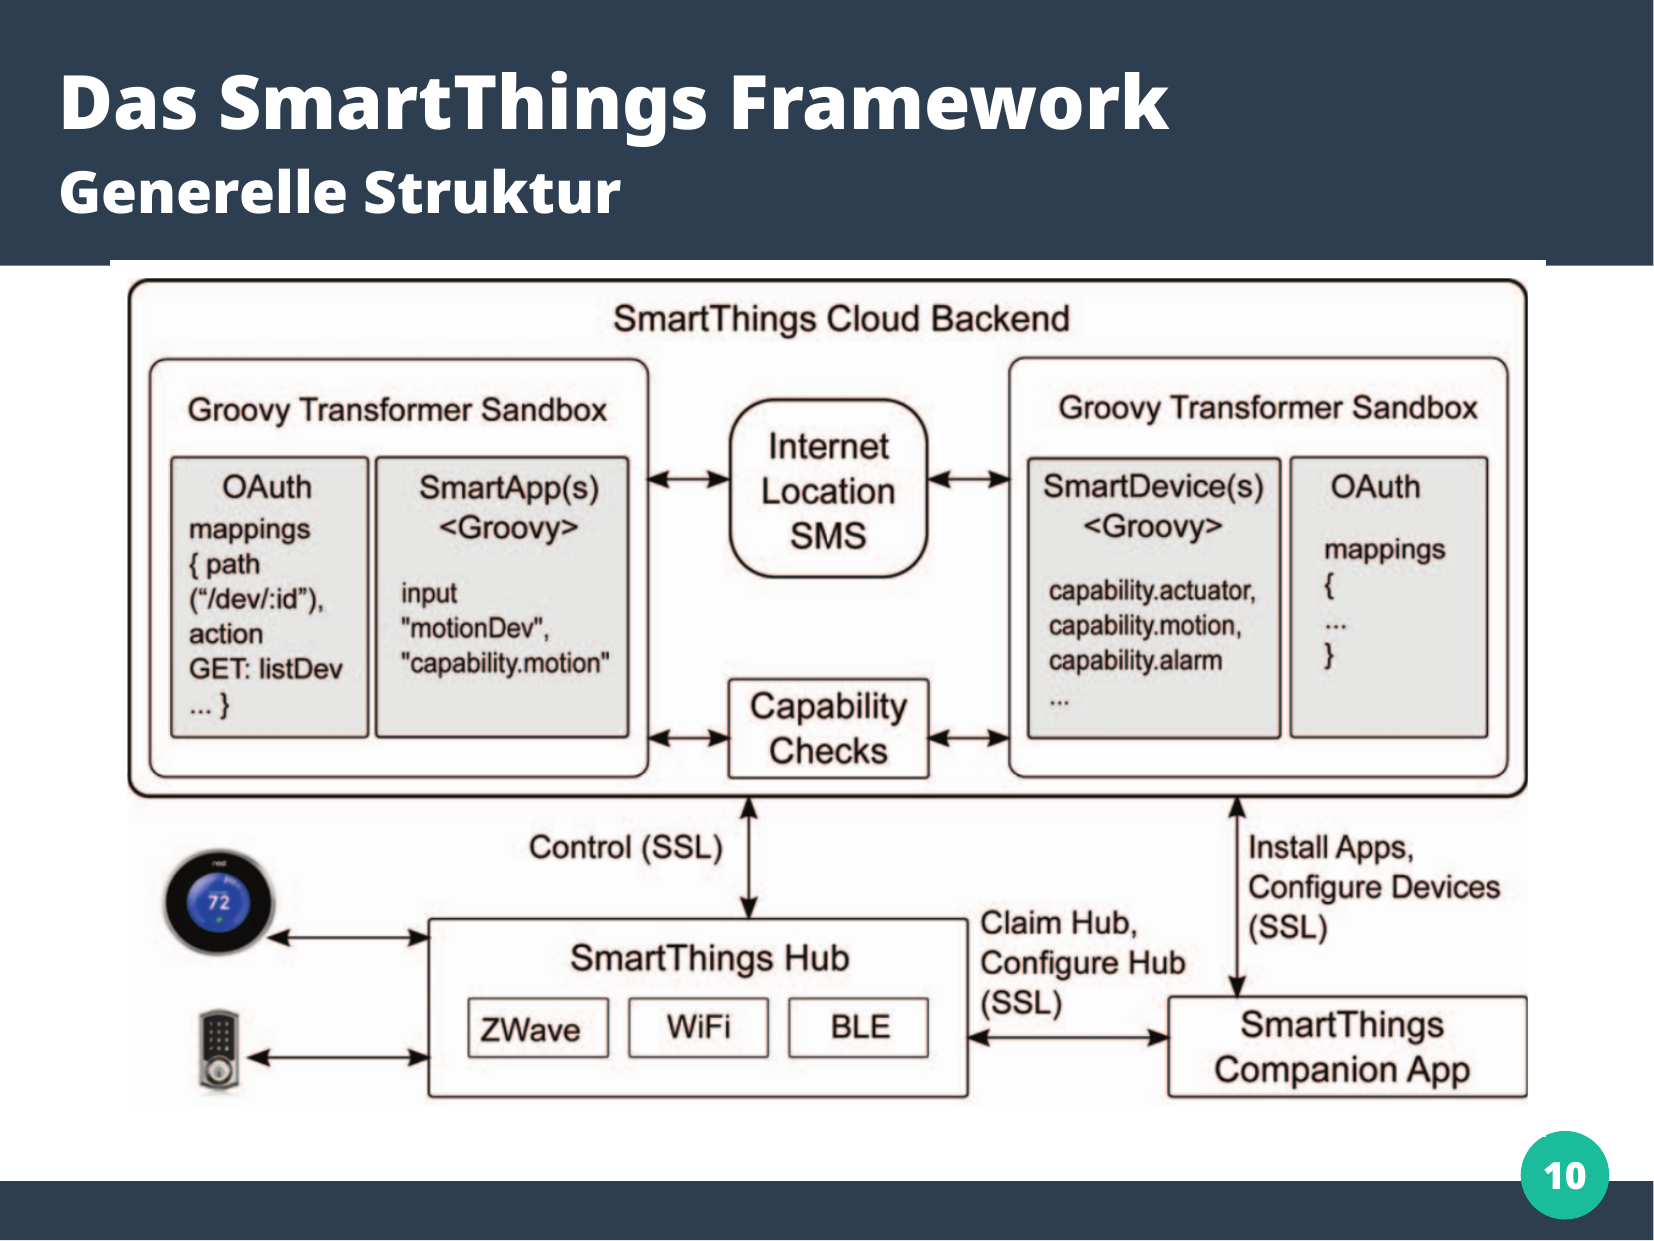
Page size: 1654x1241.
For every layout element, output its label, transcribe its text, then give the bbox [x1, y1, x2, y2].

picture [110, 260, 1546, 1137]
title Das SmartThings Framework Generelle Struktur [59, 49, 1595, 207]
